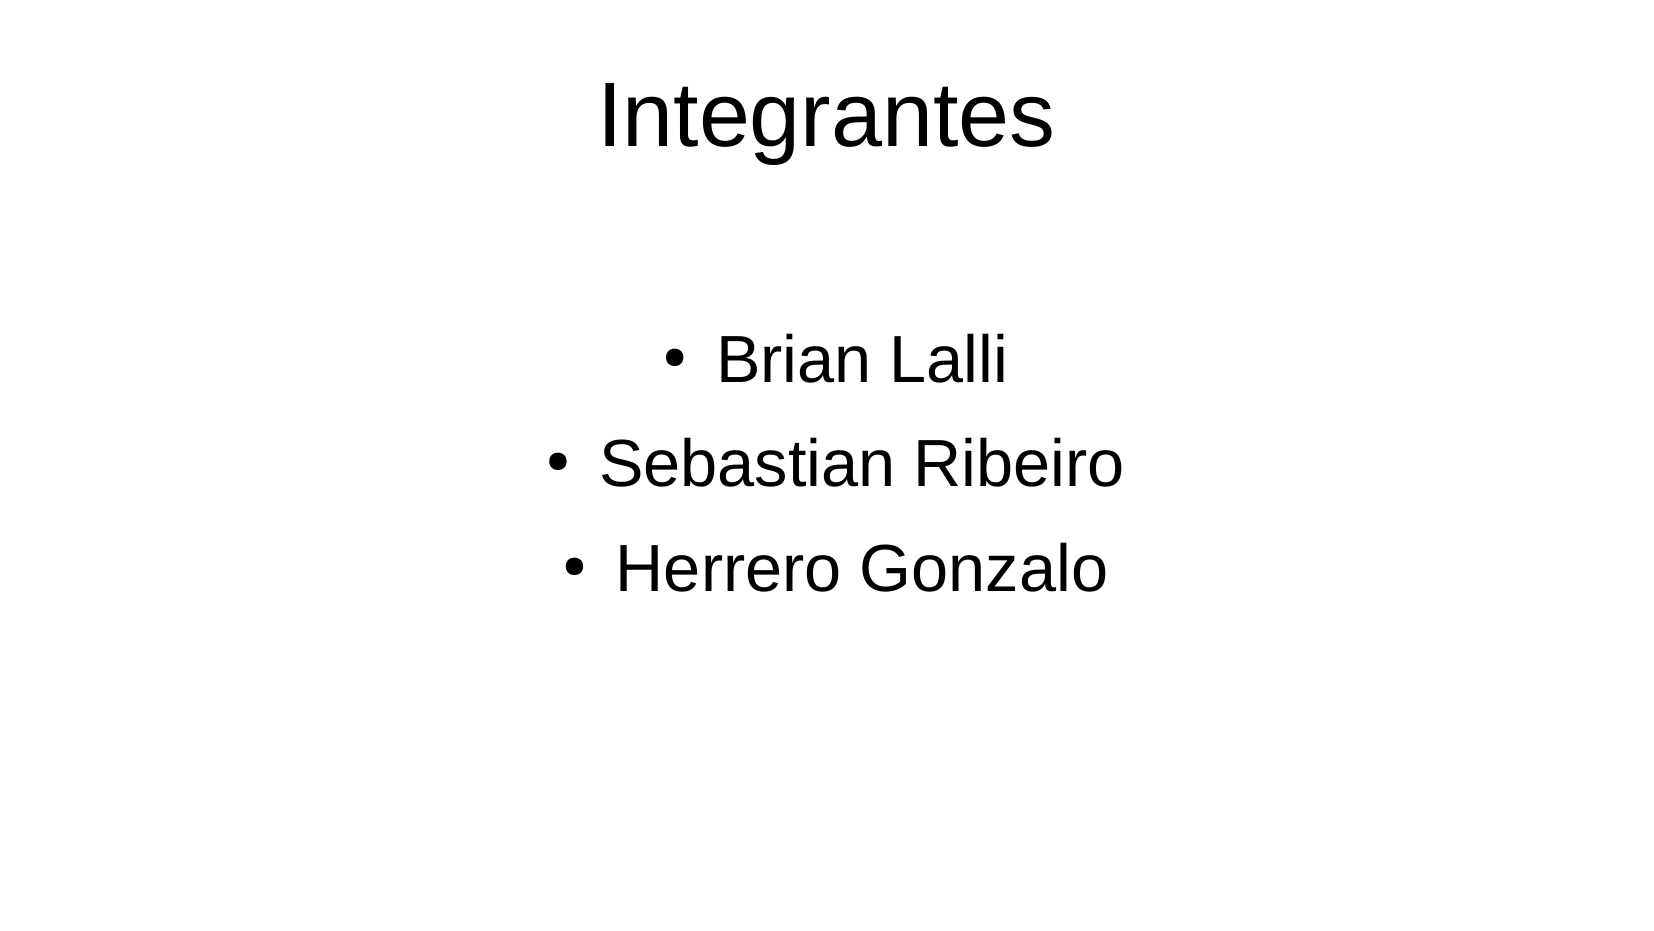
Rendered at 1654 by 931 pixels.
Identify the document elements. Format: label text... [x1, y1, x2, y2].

list Brian Lalli Sebastian Ribeiro Herrero Gonzalo [82, 217, 1571, 758]
title Integrantes [82, 37, 1571, 193]
